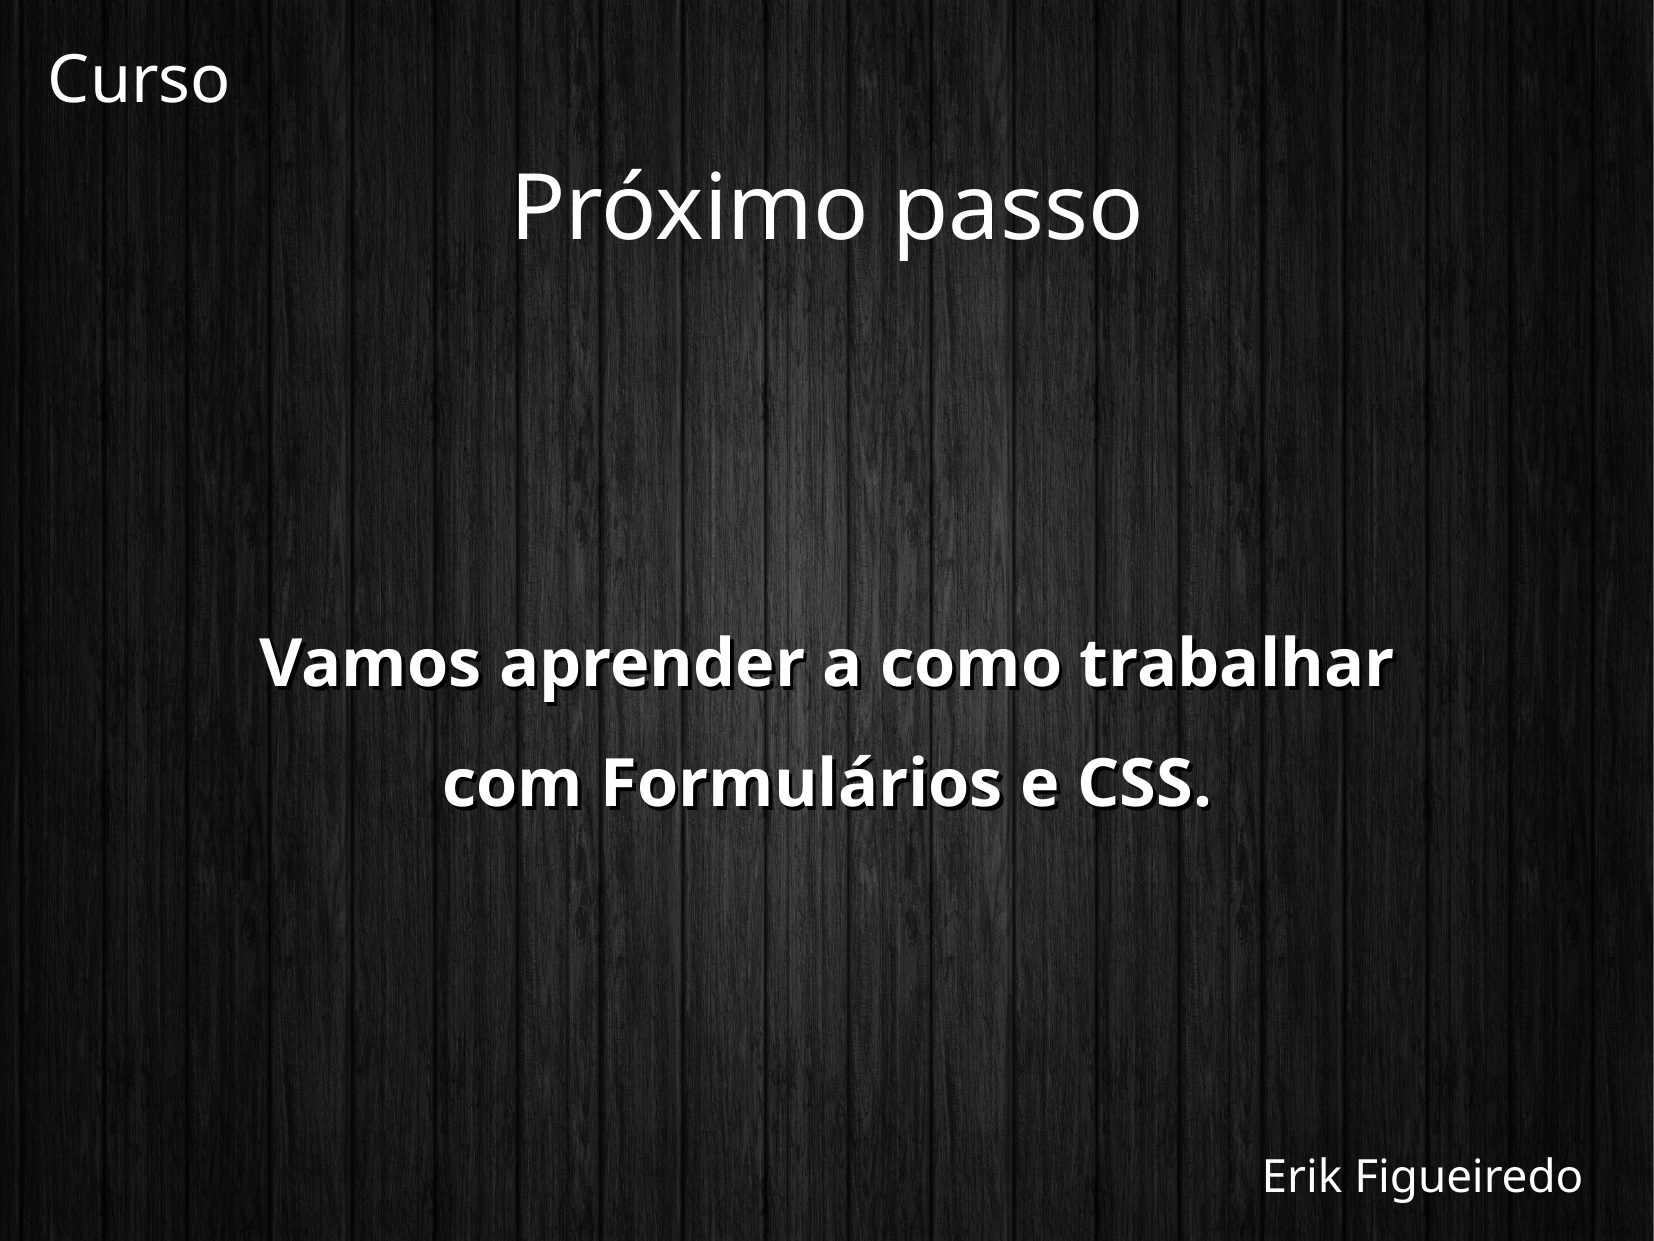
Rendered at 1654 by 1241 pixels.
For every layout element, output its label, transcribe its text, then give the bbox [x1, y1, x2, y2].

picture [0, 0, 1654, 1241]
list Vamos aprender a como trabalhar com Formulários e CSS. [83, 311, 1572, 1131]
text_box Erik Figueiredo [768, 1133, 1596, 1217]
title Próximo passo [83, 129, 1572, 278]
text_box Curso [47, 35, 1088, 119]
